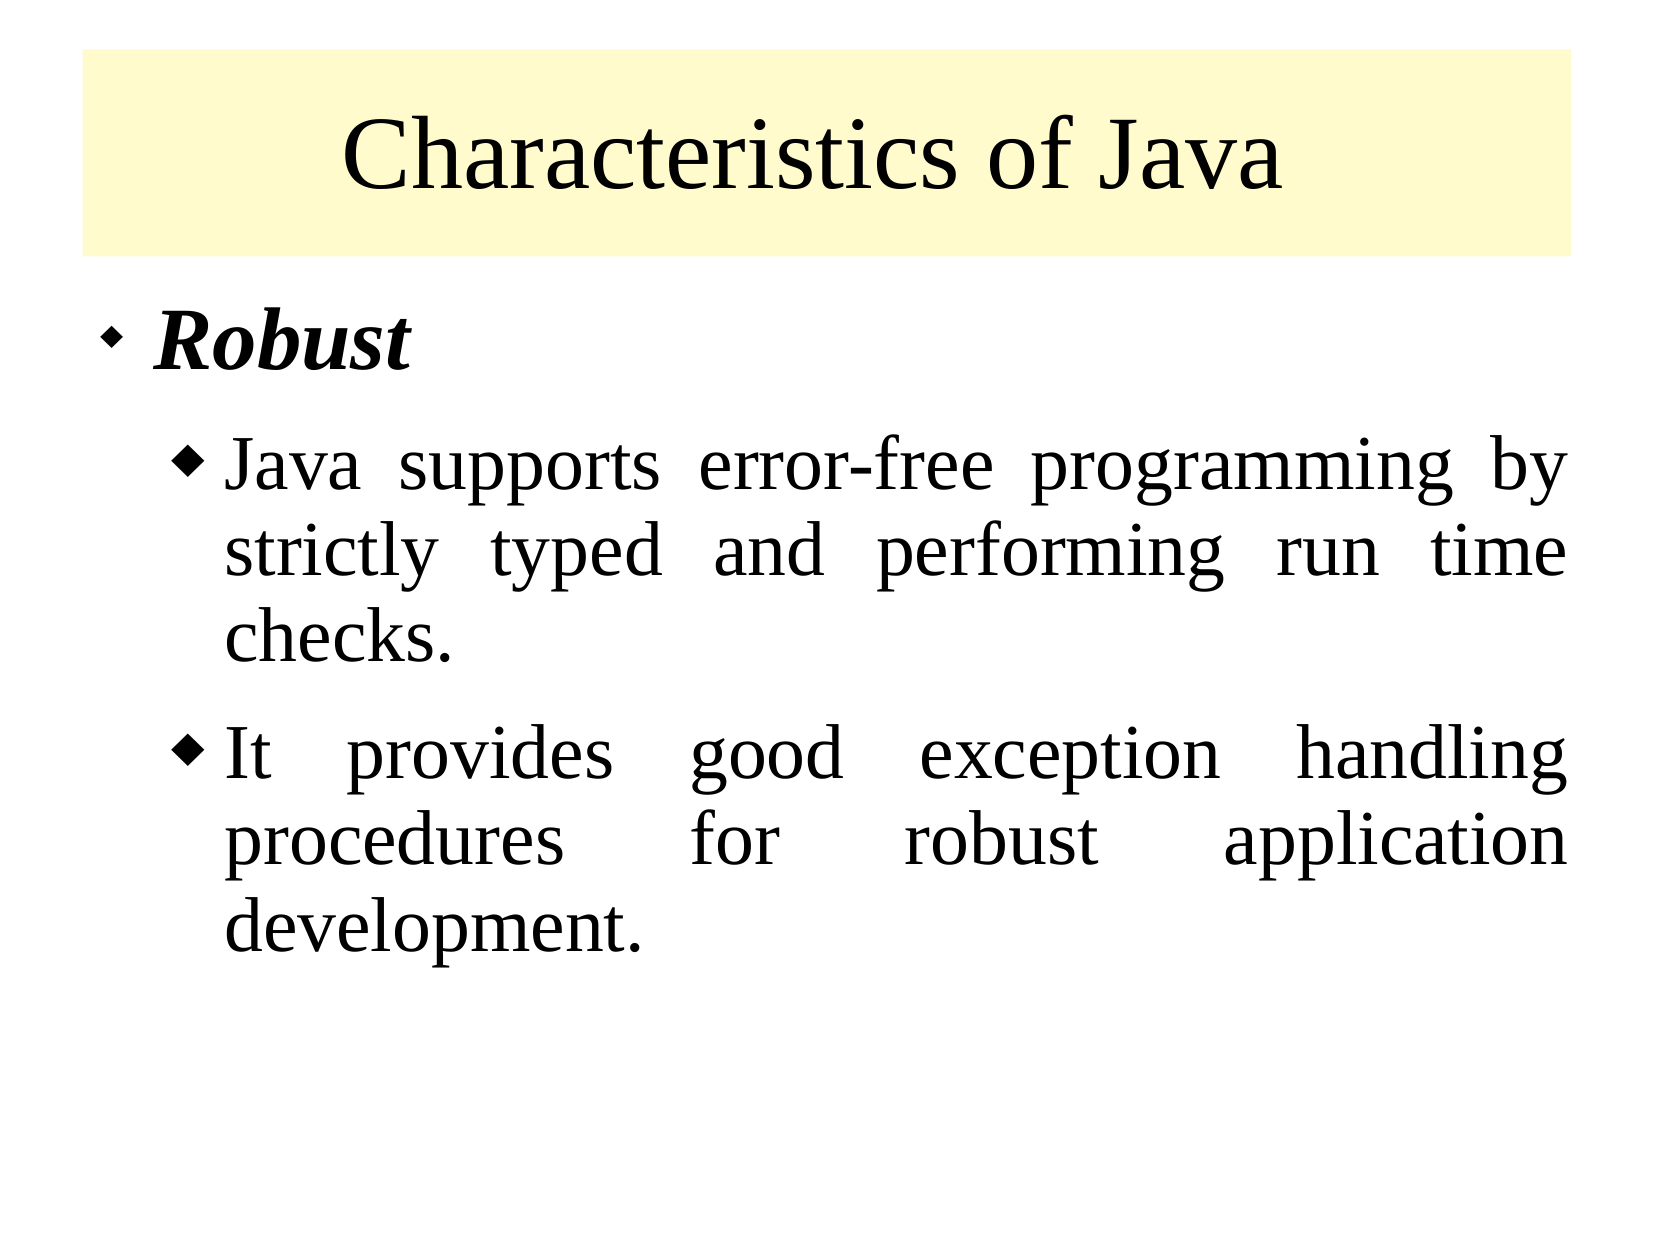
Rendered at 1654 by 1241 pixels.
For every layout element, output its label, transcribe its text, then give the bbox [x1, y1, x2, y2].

title Characteristics of Java [82, 49, 1571, 257]
list Robust Java supports error-free programming by strictly typed and performing run time checks. It provides good exception handling procedures for robust application development. [82, 290, 1571, 1010]
